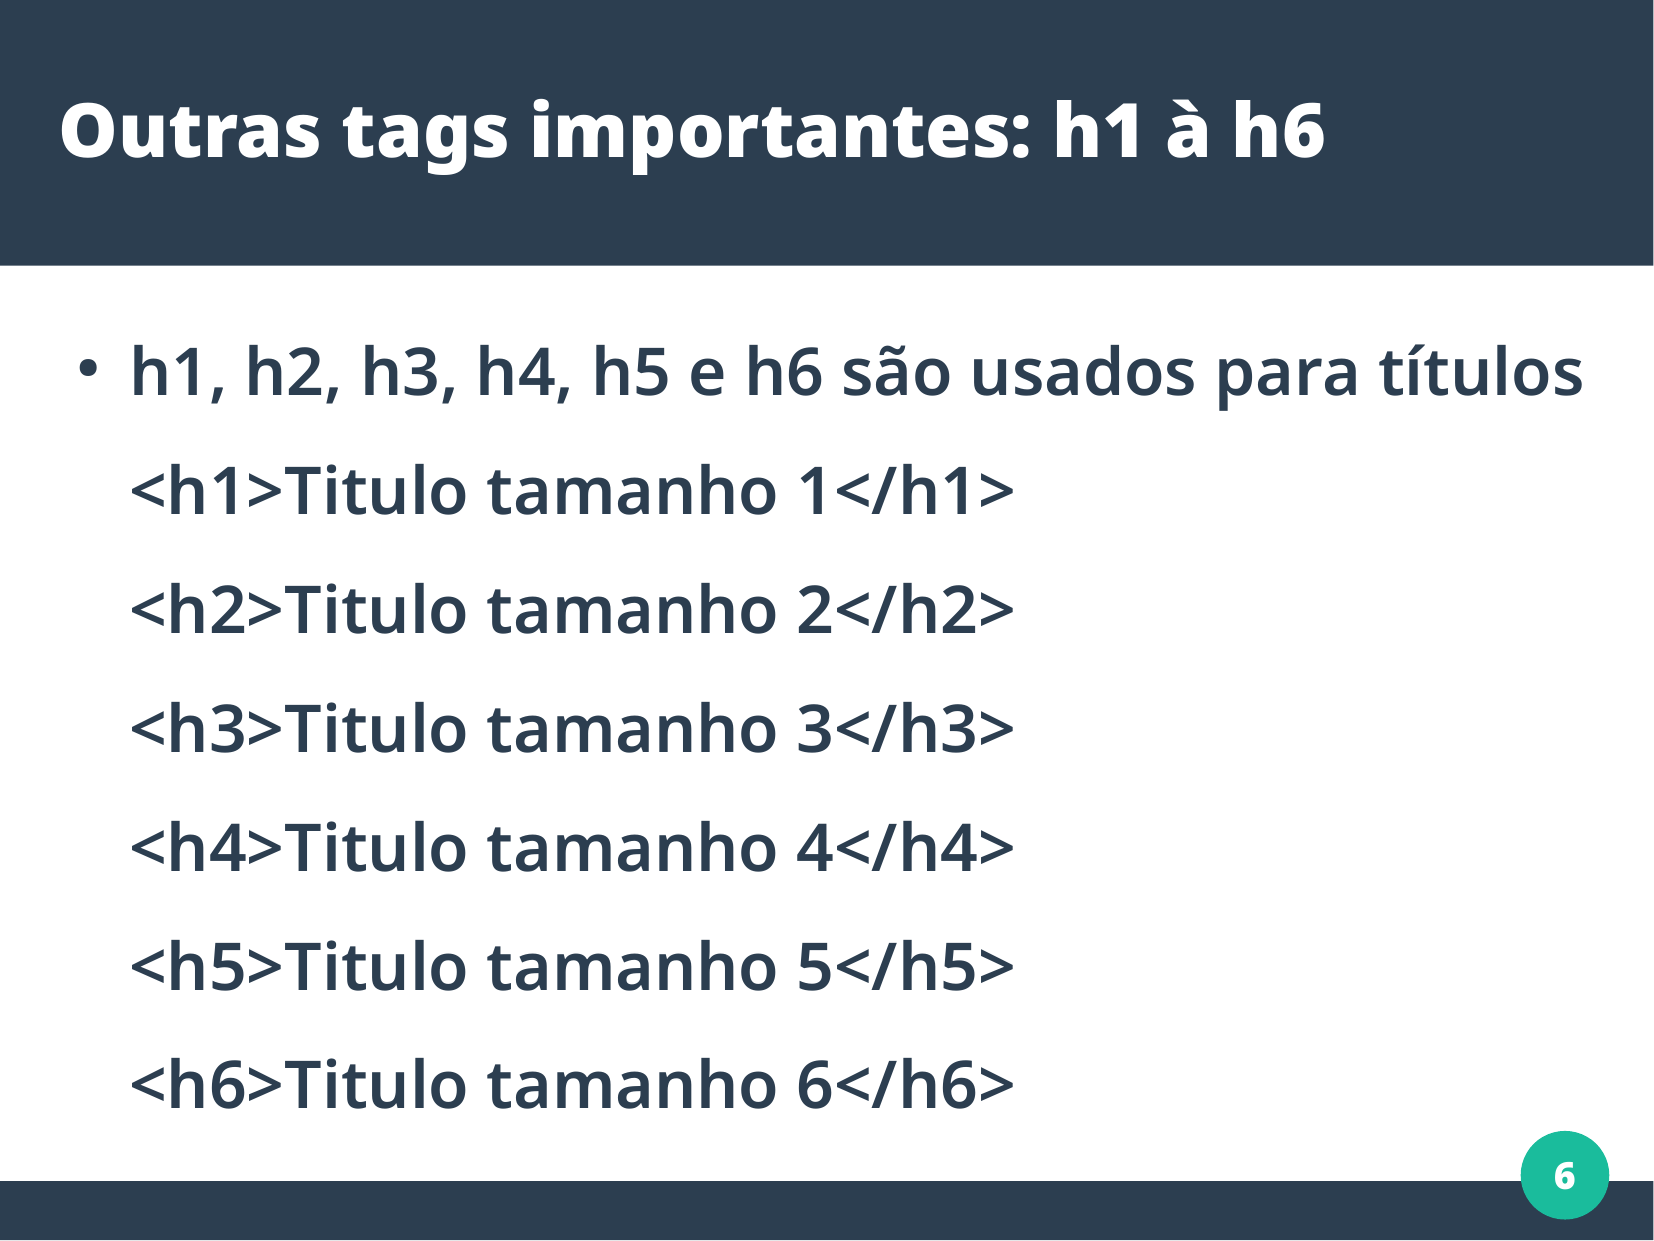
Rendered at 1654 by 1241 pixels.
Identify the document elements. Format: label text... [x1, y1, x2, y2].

title Outras tags importantes: h1 à h6 [59, 49, 1595, 207]
list h1, h2, h3, h4, h5 e h6 são usados para títulos <h1>Titulo tamanho 1</h1> <h2>Titulo tamanho 2</h2> <h3>Titulo tamanho 3</h3> <h4>Titulo tamanho 4</h4> <h5>Titulo tamanho 5</h5> <h6>Titulo tamanho 6</h6> [59, 324, 1595, 1152]
